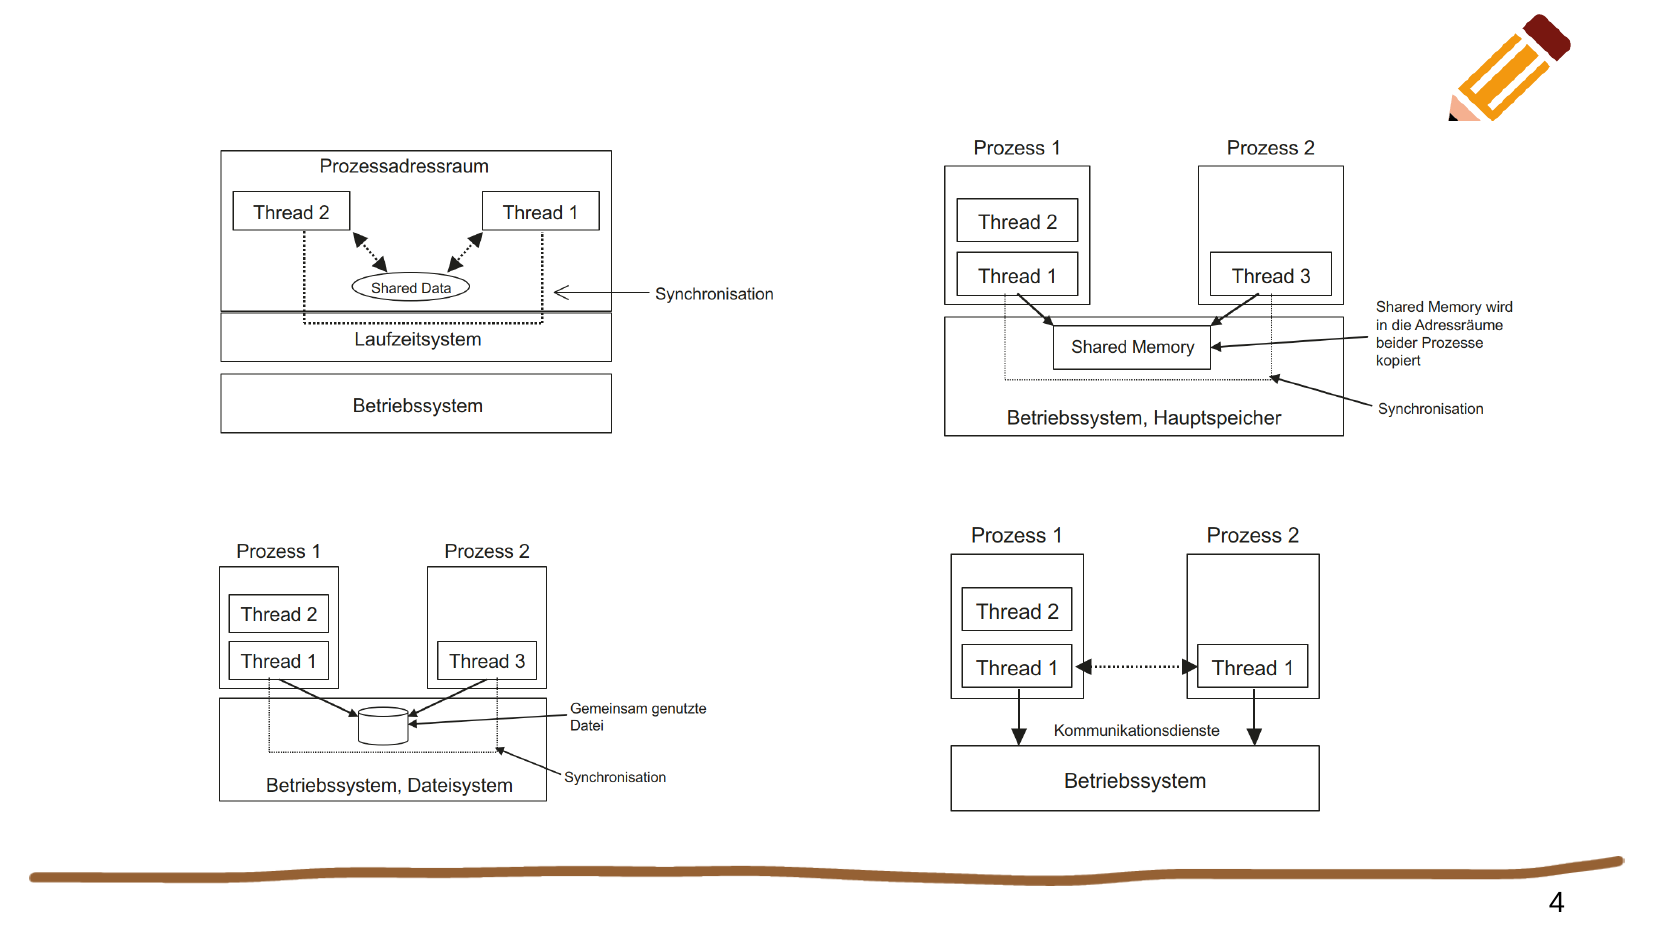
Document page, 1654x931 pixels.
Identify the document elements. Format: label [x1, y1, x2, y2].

picture [925, 498, 1351, 826]
picture [918, 14, 1571, 451]
picture [196, 139, 788, 451]
picture [29, 856, 1625, 886]
picture [187, 524, 725, 814]
